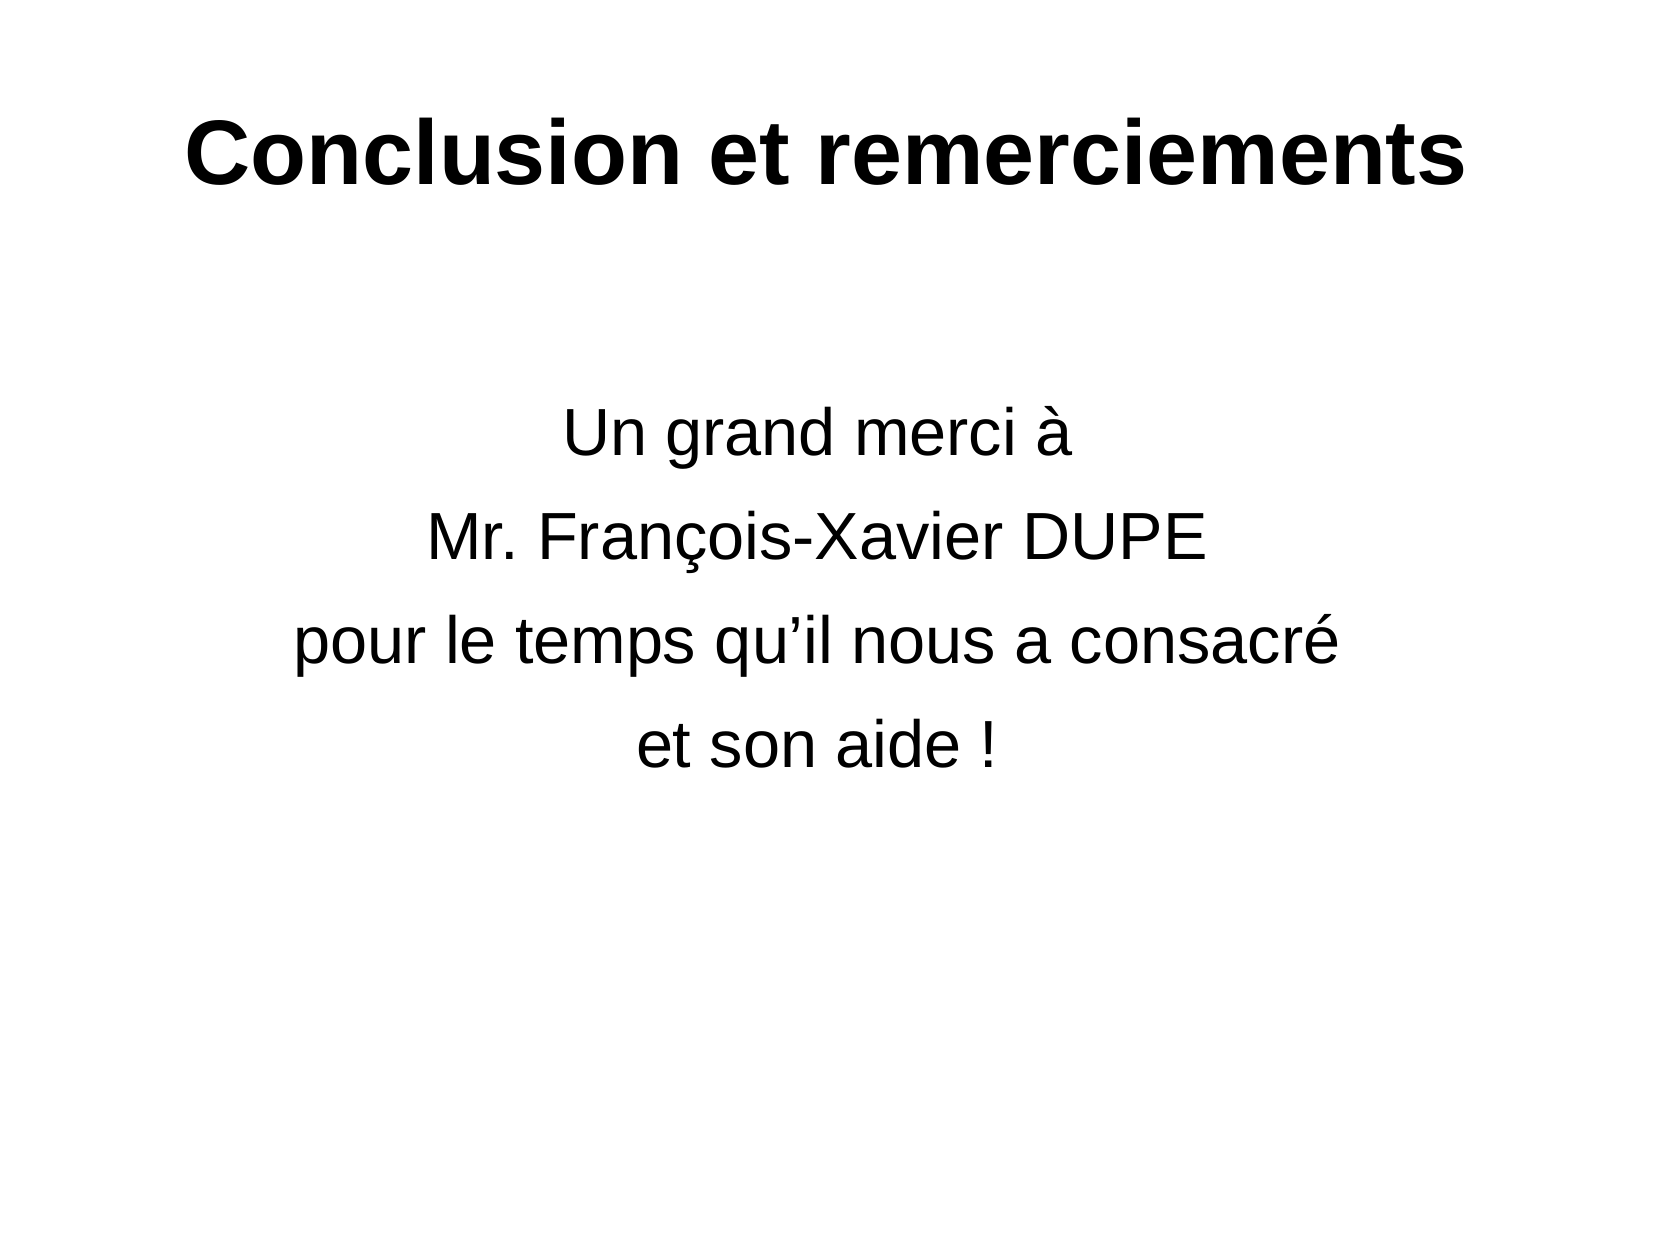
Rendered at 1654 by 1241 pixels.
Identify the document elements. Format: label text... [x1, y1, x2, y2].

list Un grand merci à Mr. François-Xavier DUPE pour le temps qu’il nous a consacré et son aide ! [82, 290, 1571, 1010]
title Conclusion et remerciements [82, 49, 1571, 257]
